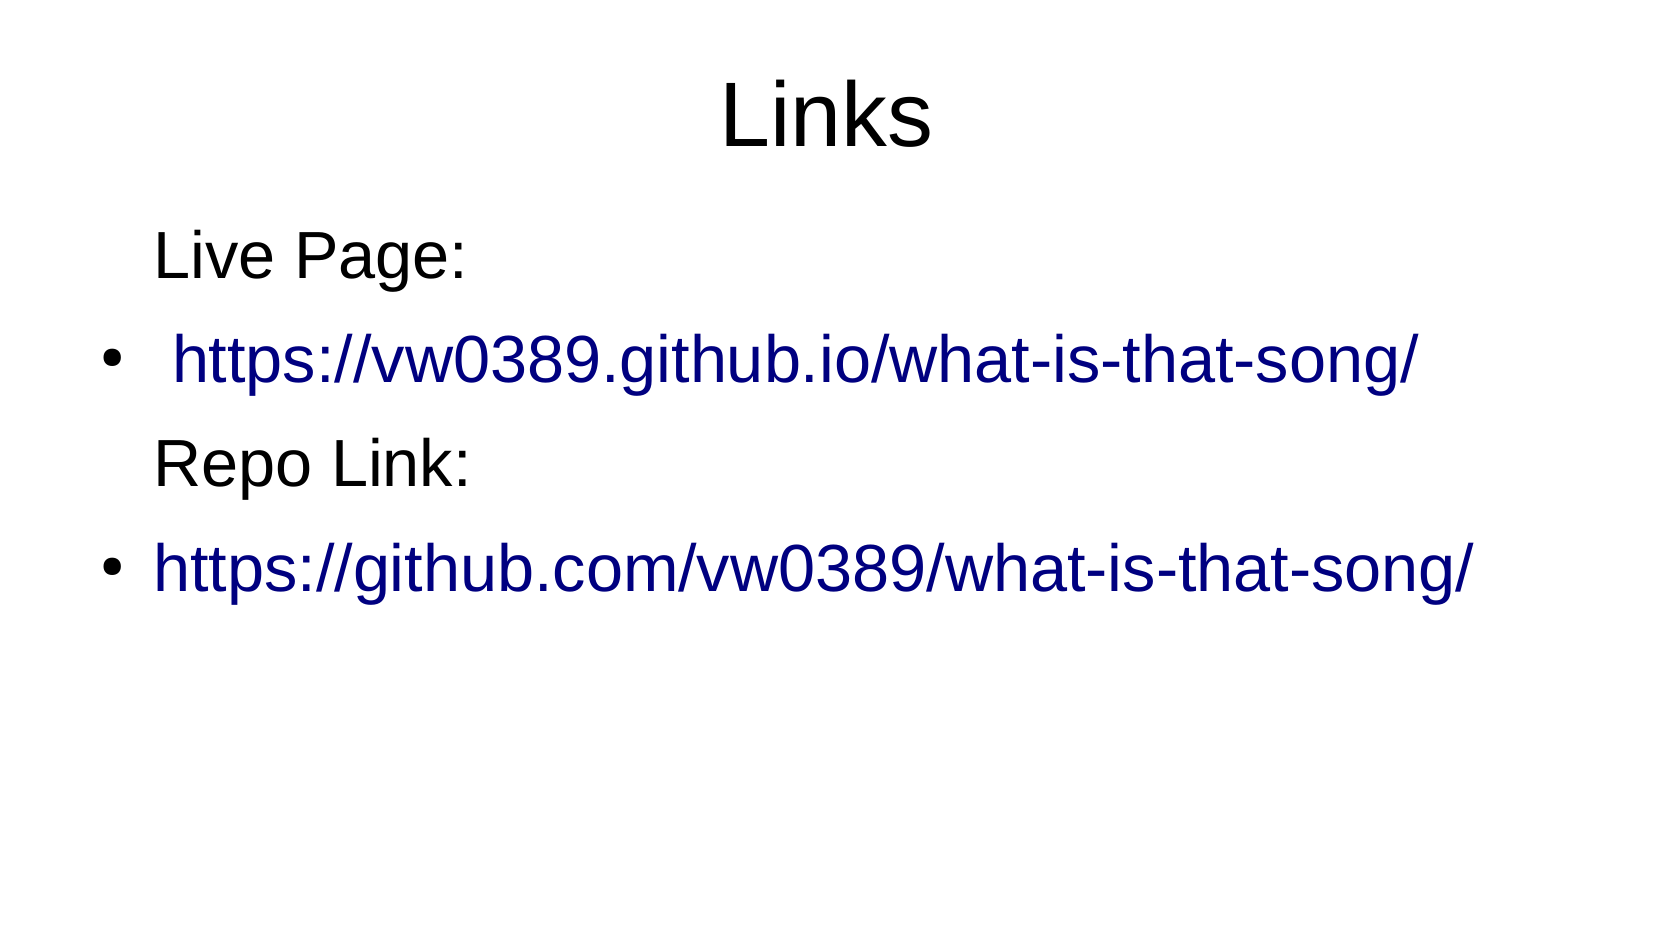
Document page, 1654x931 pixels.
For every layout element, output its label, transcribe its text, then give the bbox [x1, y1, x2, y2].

list Live Page: https://vw0389.github.io/what-is-that-song/ Repo Link: https://github.com/vw0389/what-is-that-song/ [82, 217, 1571, 758]
title Links [82, 37, 1571, 193]
